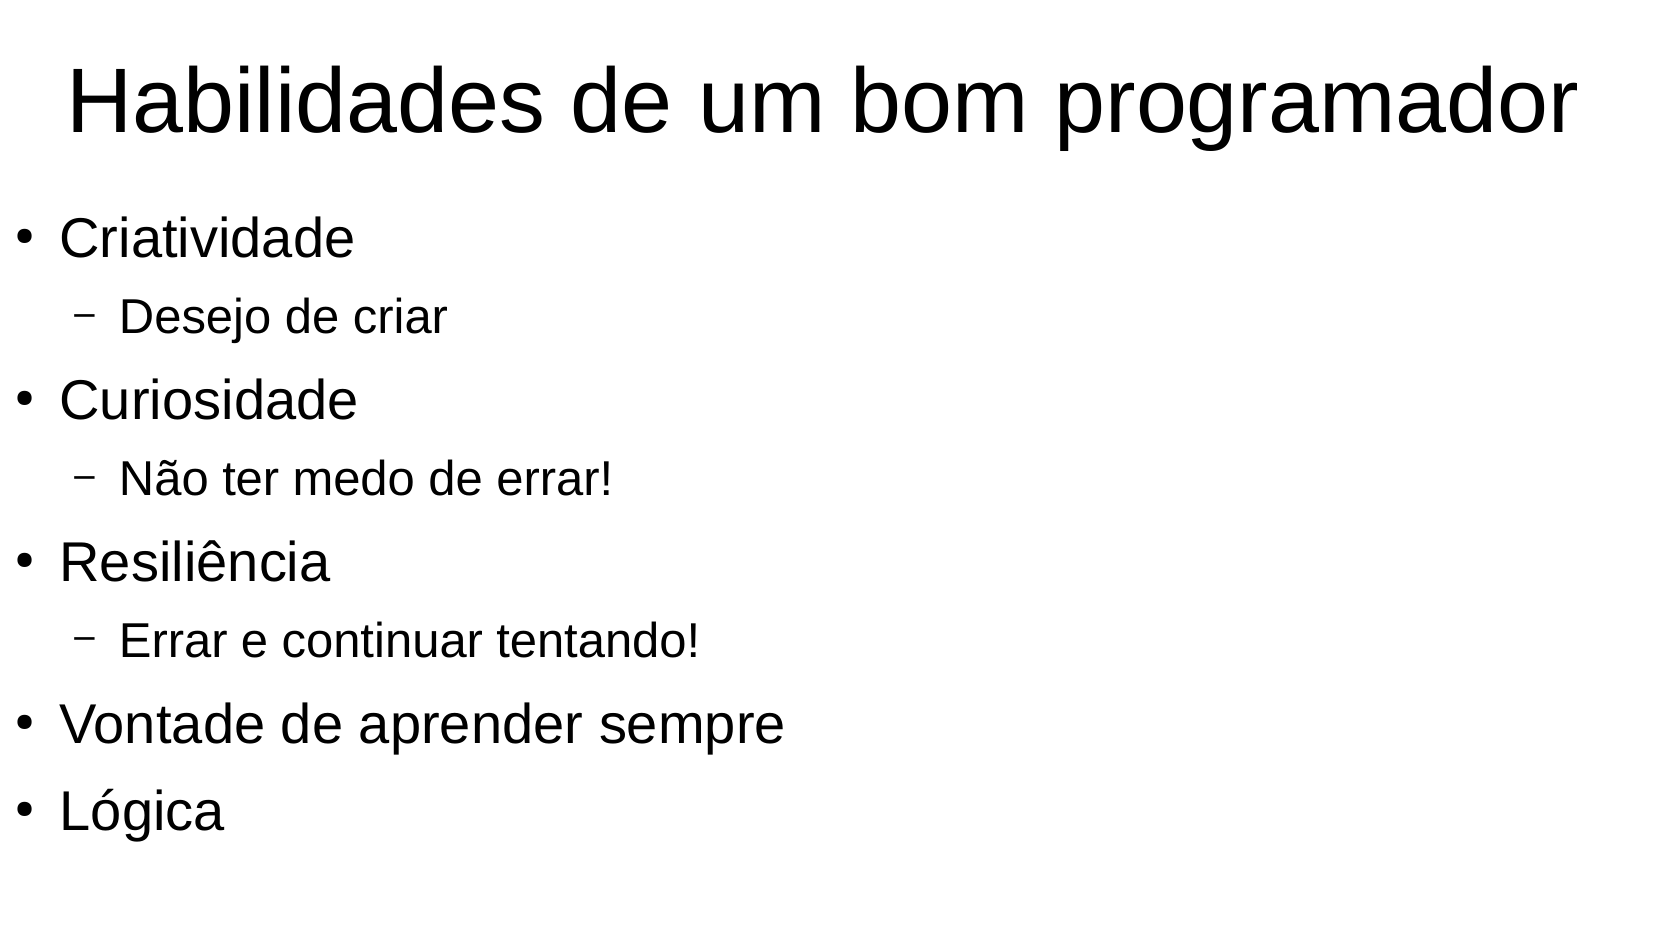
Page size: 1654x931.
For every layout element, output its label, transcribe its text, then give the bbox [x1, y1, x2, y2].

list Criatividade Desejo de criar Curiosidade Não ter medo de errar! Resiliência Errar e continuar tentando! Vontade de aprender sempre Lógica [0, 206, 1654, 848]
title Habilidades de um bom programador [0, 23, 1654, 179]
